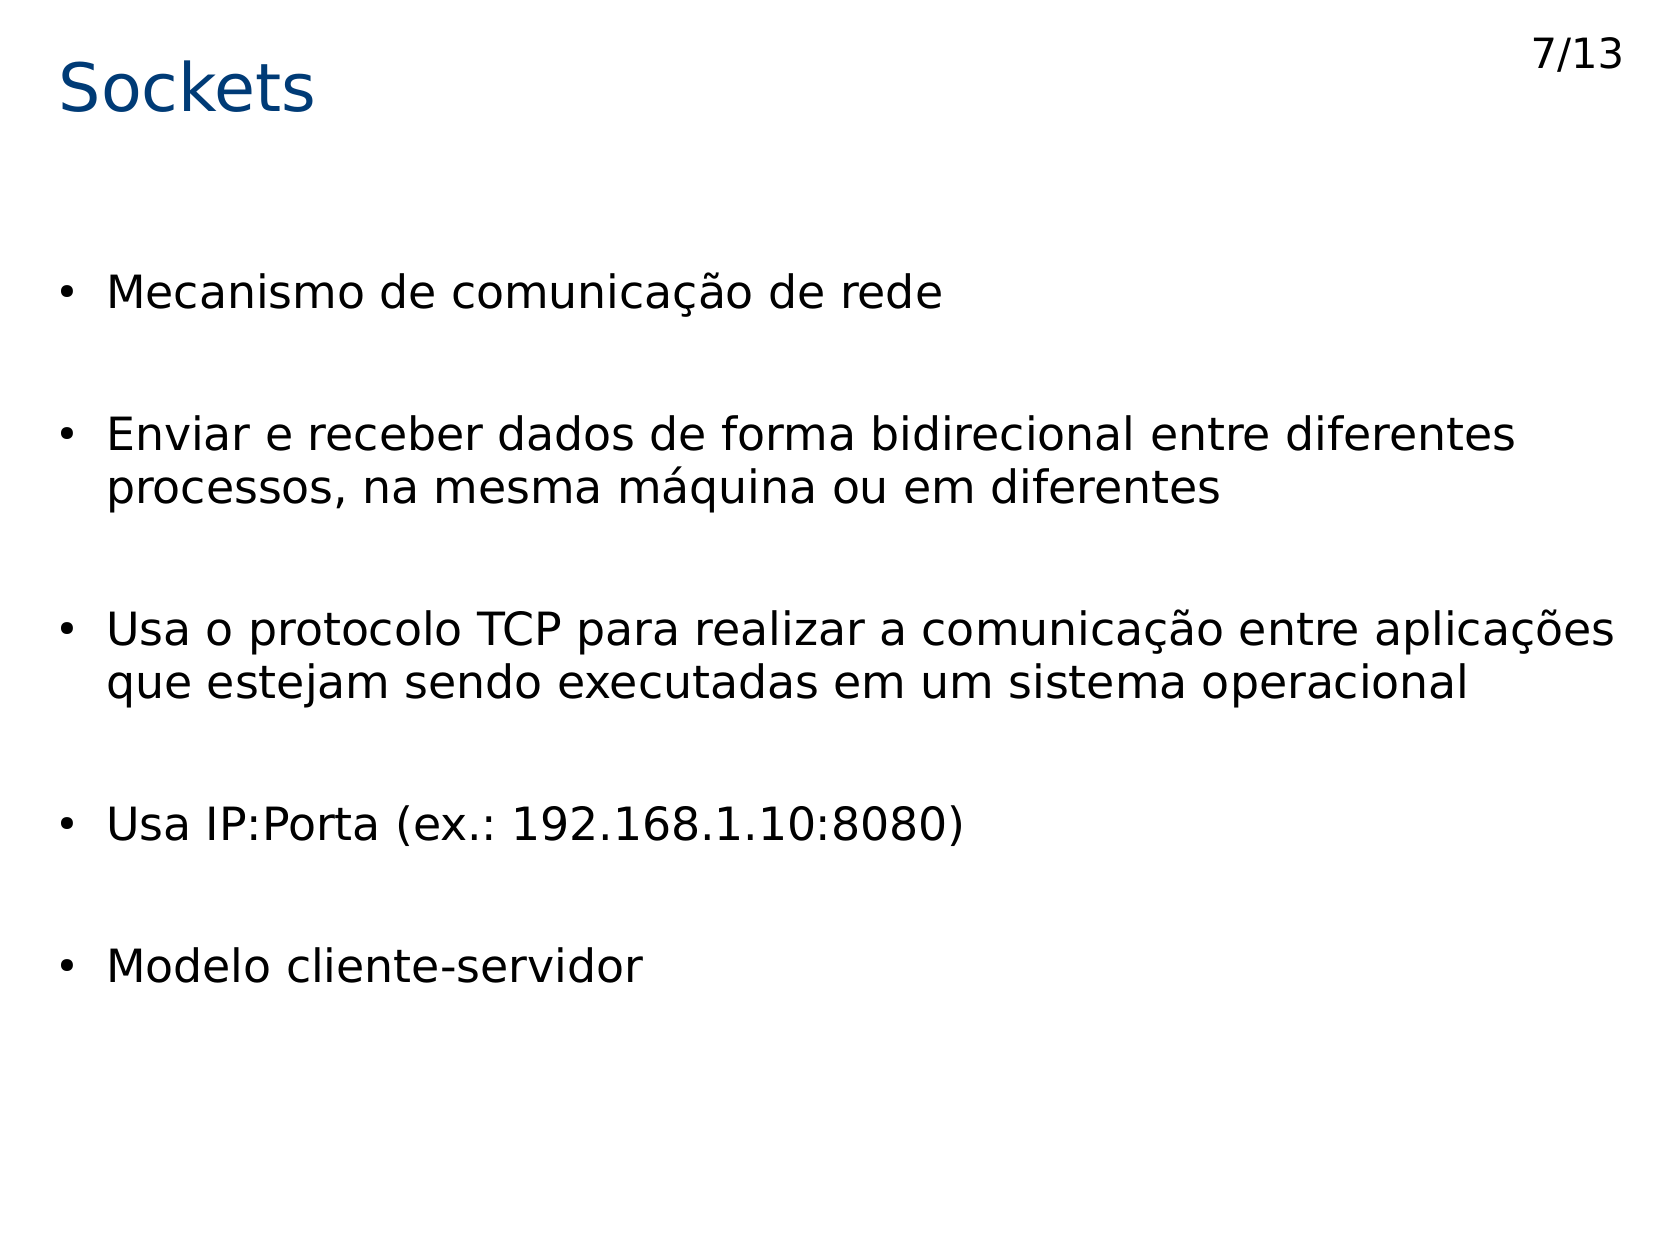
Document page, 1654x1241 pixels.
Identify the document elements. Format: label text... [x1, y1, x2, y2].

title Sockets [59, 29, 1506, 148]
list Mecanismo de comunicação de rede Enviar e receber dados de forma bidirecional entre diferentes processos, na mesma máquina ou em diferentes Usa o protocolo TCP para realizar a comunicação entre aplicações que estejam sendo executadas em um sistema operacional Usa IP:Porta (ex.: 192.168.1.10:8080) Modelo cliente-servidor [59, 265, 1625, 1211]
